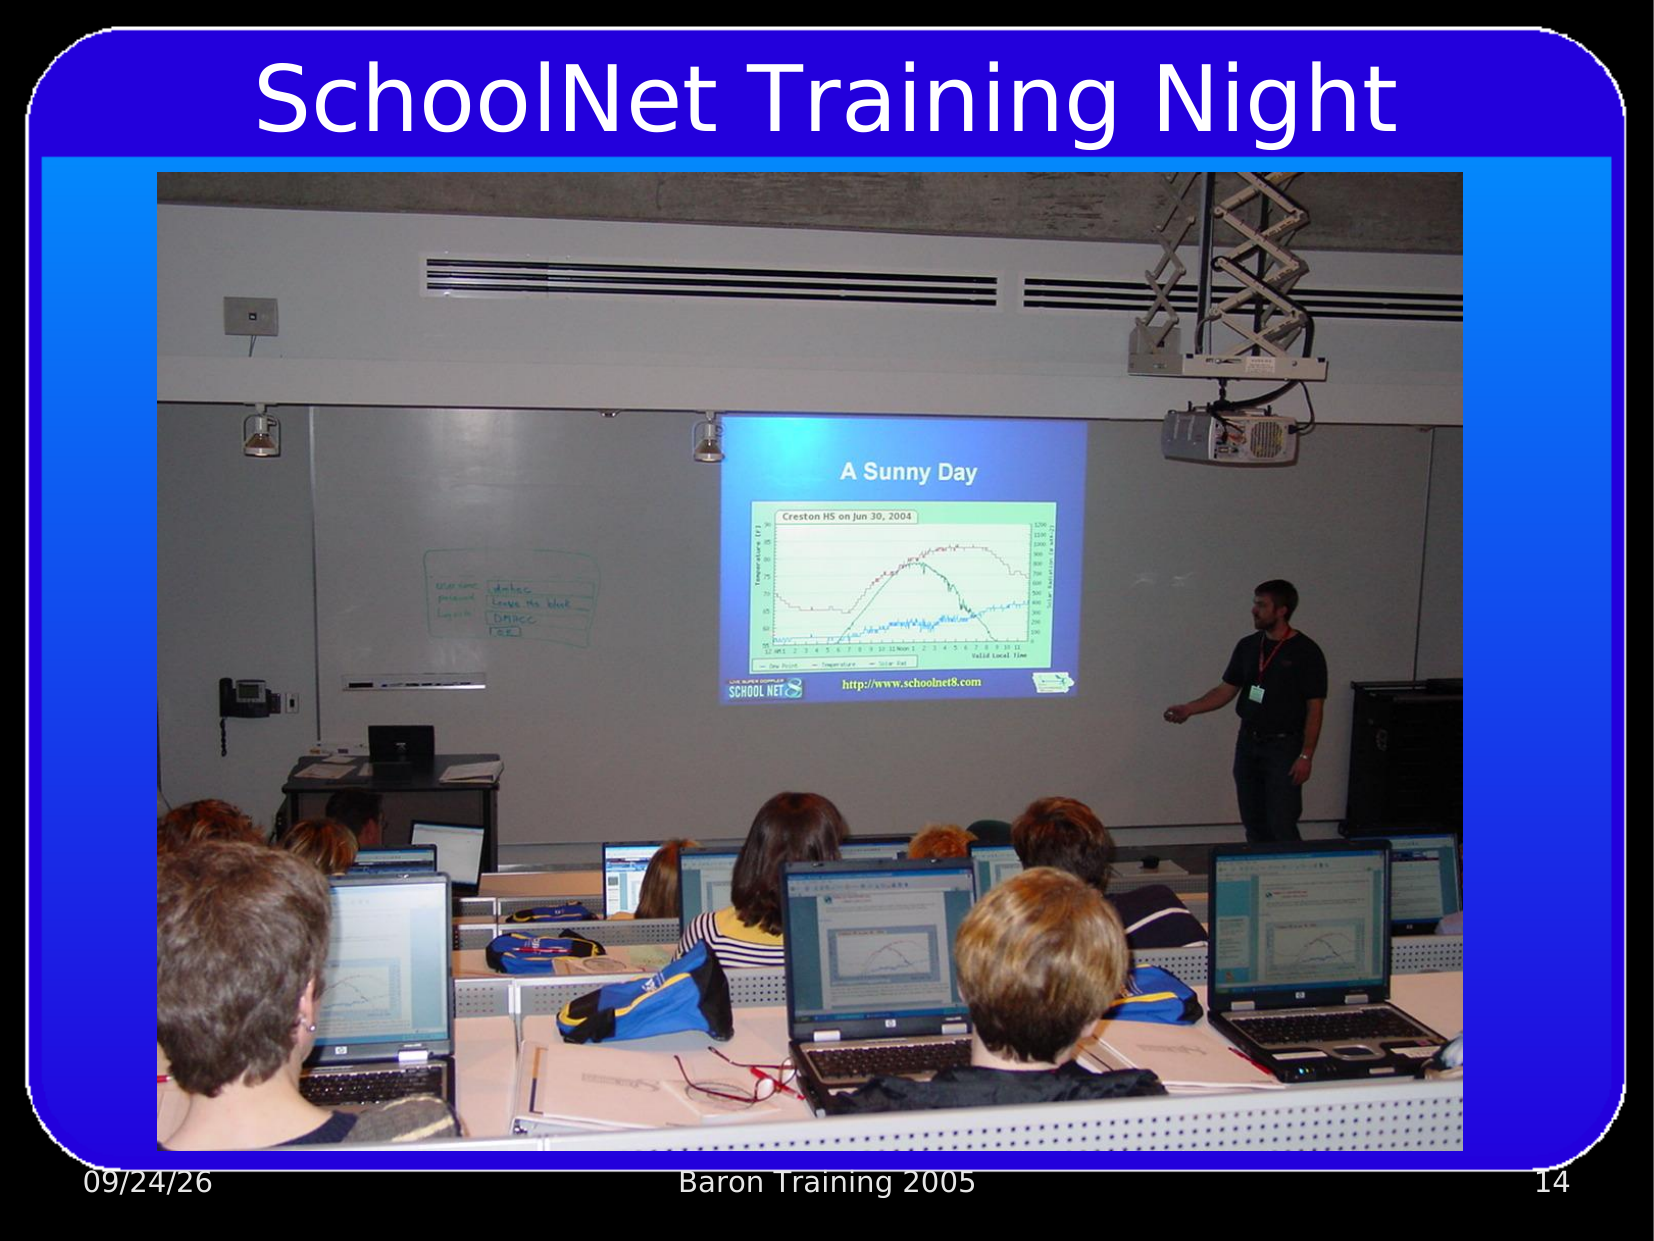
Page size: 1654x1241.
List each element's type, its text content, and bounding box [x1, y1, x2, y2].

title SchoolNet Training Night [82, 46, 1571, 154]
picture [0, 0, 1654, 1241]
